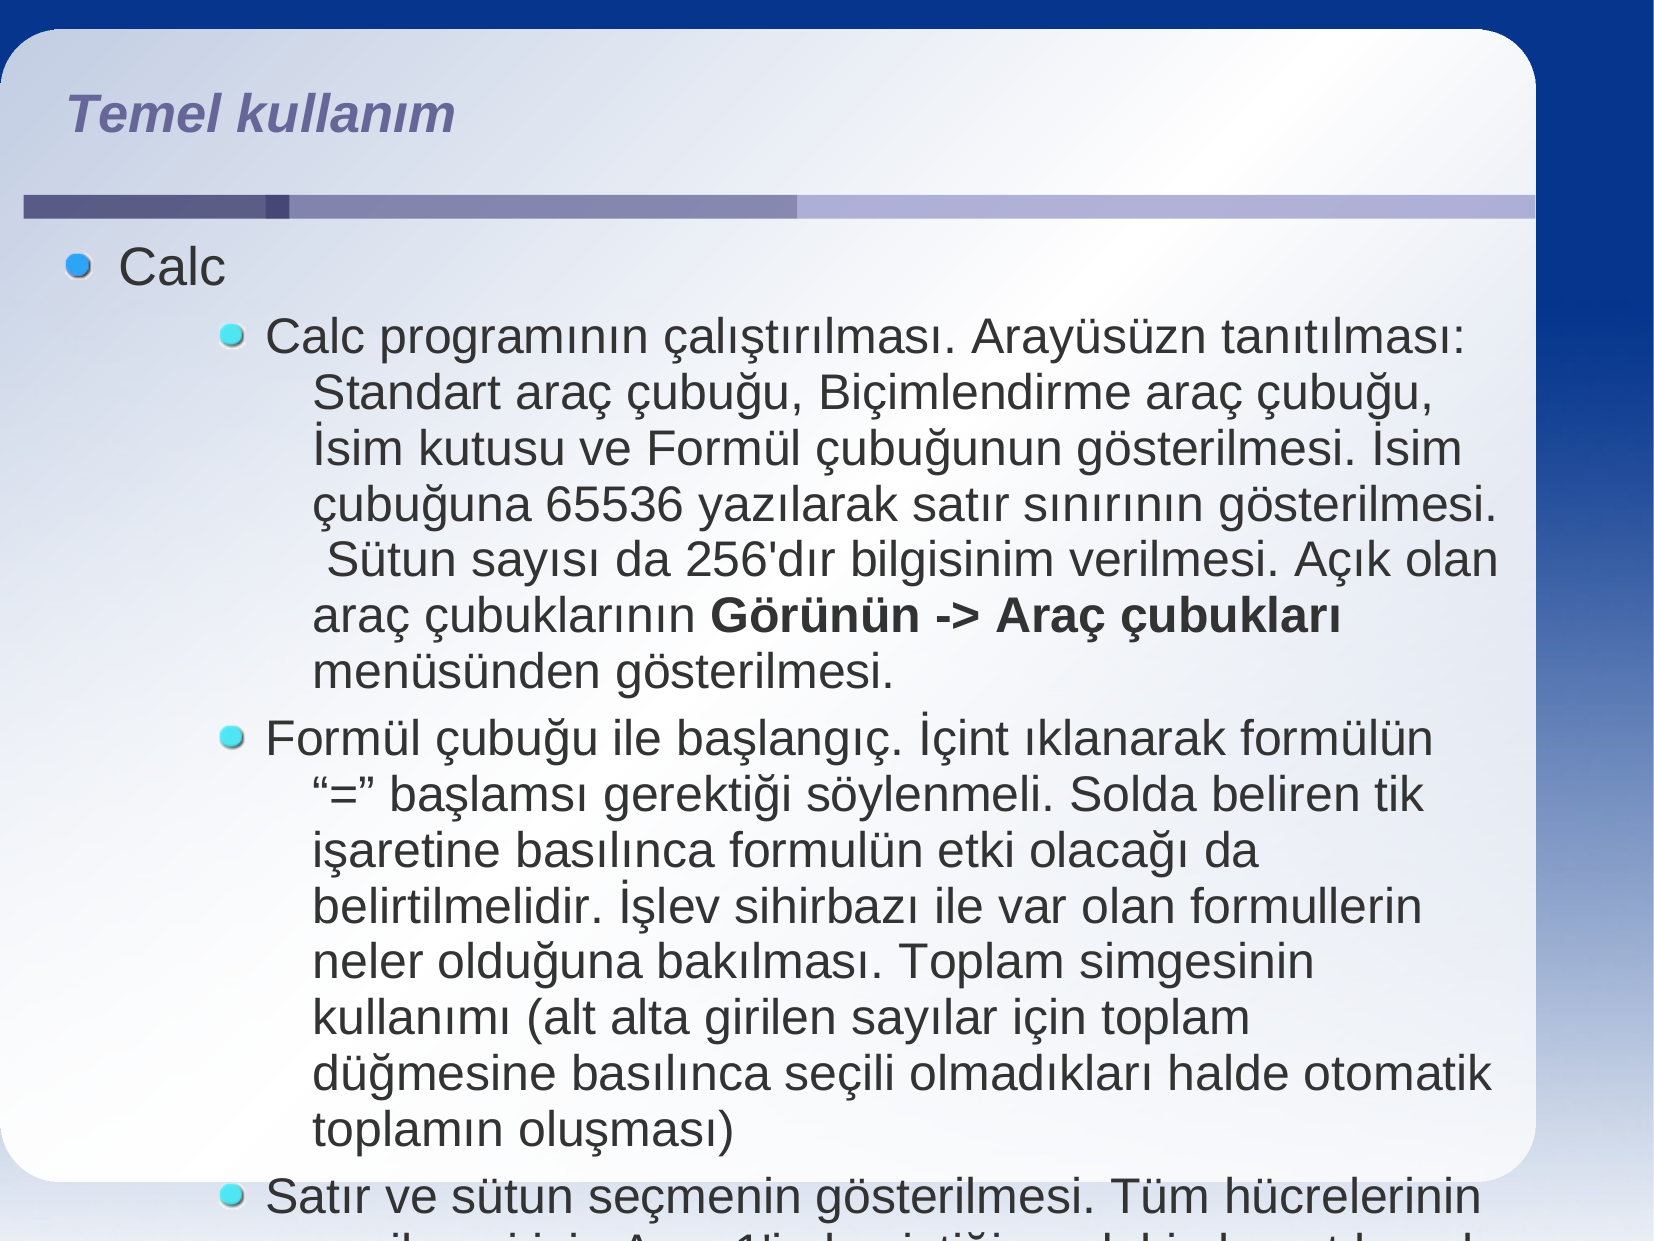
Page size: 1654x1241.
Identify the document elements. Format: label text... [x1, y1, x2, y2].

picture [0, 0, 1654, 1241]
list Calc Calc programının çalıştırılması. Arayüsüzn tanıtılması: Standart araç çubuğu, Biçimlendirme araç çubuğu, İsim kutusu ve Formül çubuğunun gösterilmesi. İsim çubuğuna 65536 yazılarak satır sınırının gösterilmesi. Sütun sayısı da 256'dır bilgisinim verilmesi. Açık olan araç çubuklarının Görünün -> Araç çubukları menüsünden gösterilmesi. Formül çubuğu ile başlangıç. İçint ıklanarak formülün “=” başlamsı gerektiği söylenmeli. Solda beliren tik işaretine basılınca formulün etki olacağı da belirtilmelidir. İşlev sihirbazı ile var olan formullerin neler olduğuna bakılması. Toplam simgesinin kullanımı (alt alta girilen sayılar için toplam düğmesine basılınca seçili olmadıkları halde otomatik toplamın oluşması) Satır ve sütun seçmenin gösterilmesi. Tüm hücrelerinin seçilmesi için A ve 1'in kesiştiği yerdeki alana tılamak yeterli. Shift ile ve Ctrl ile seçerek veya çoklu seçim yapılabilir. [29, 236, 1506, 1213]
title Temel kullanım [29, 49, 1506, 178]
